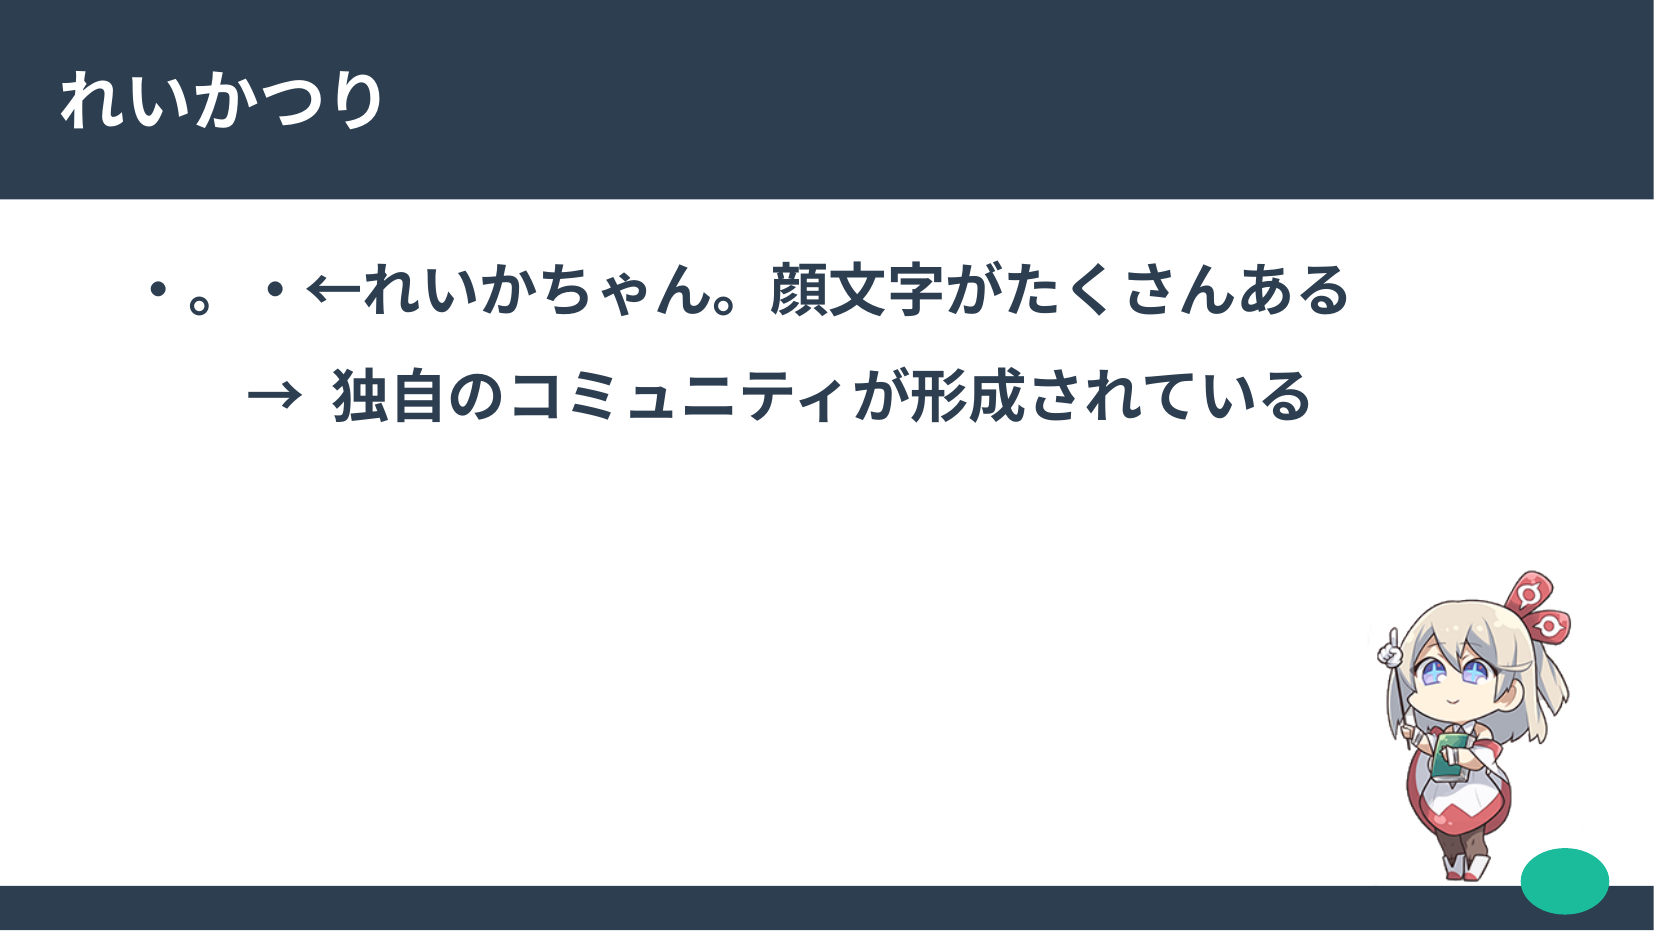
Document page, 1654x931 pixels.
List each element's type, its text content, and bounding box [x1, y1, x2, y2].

title れいかつり [59, 37, 1595, 155]
list ・。・←れいかちゃん。顔文字がたくさんある → 独自のコミュニティが形成されている [59, 243, 1595, 864]
picture [1367, 555, 1583, 886]
